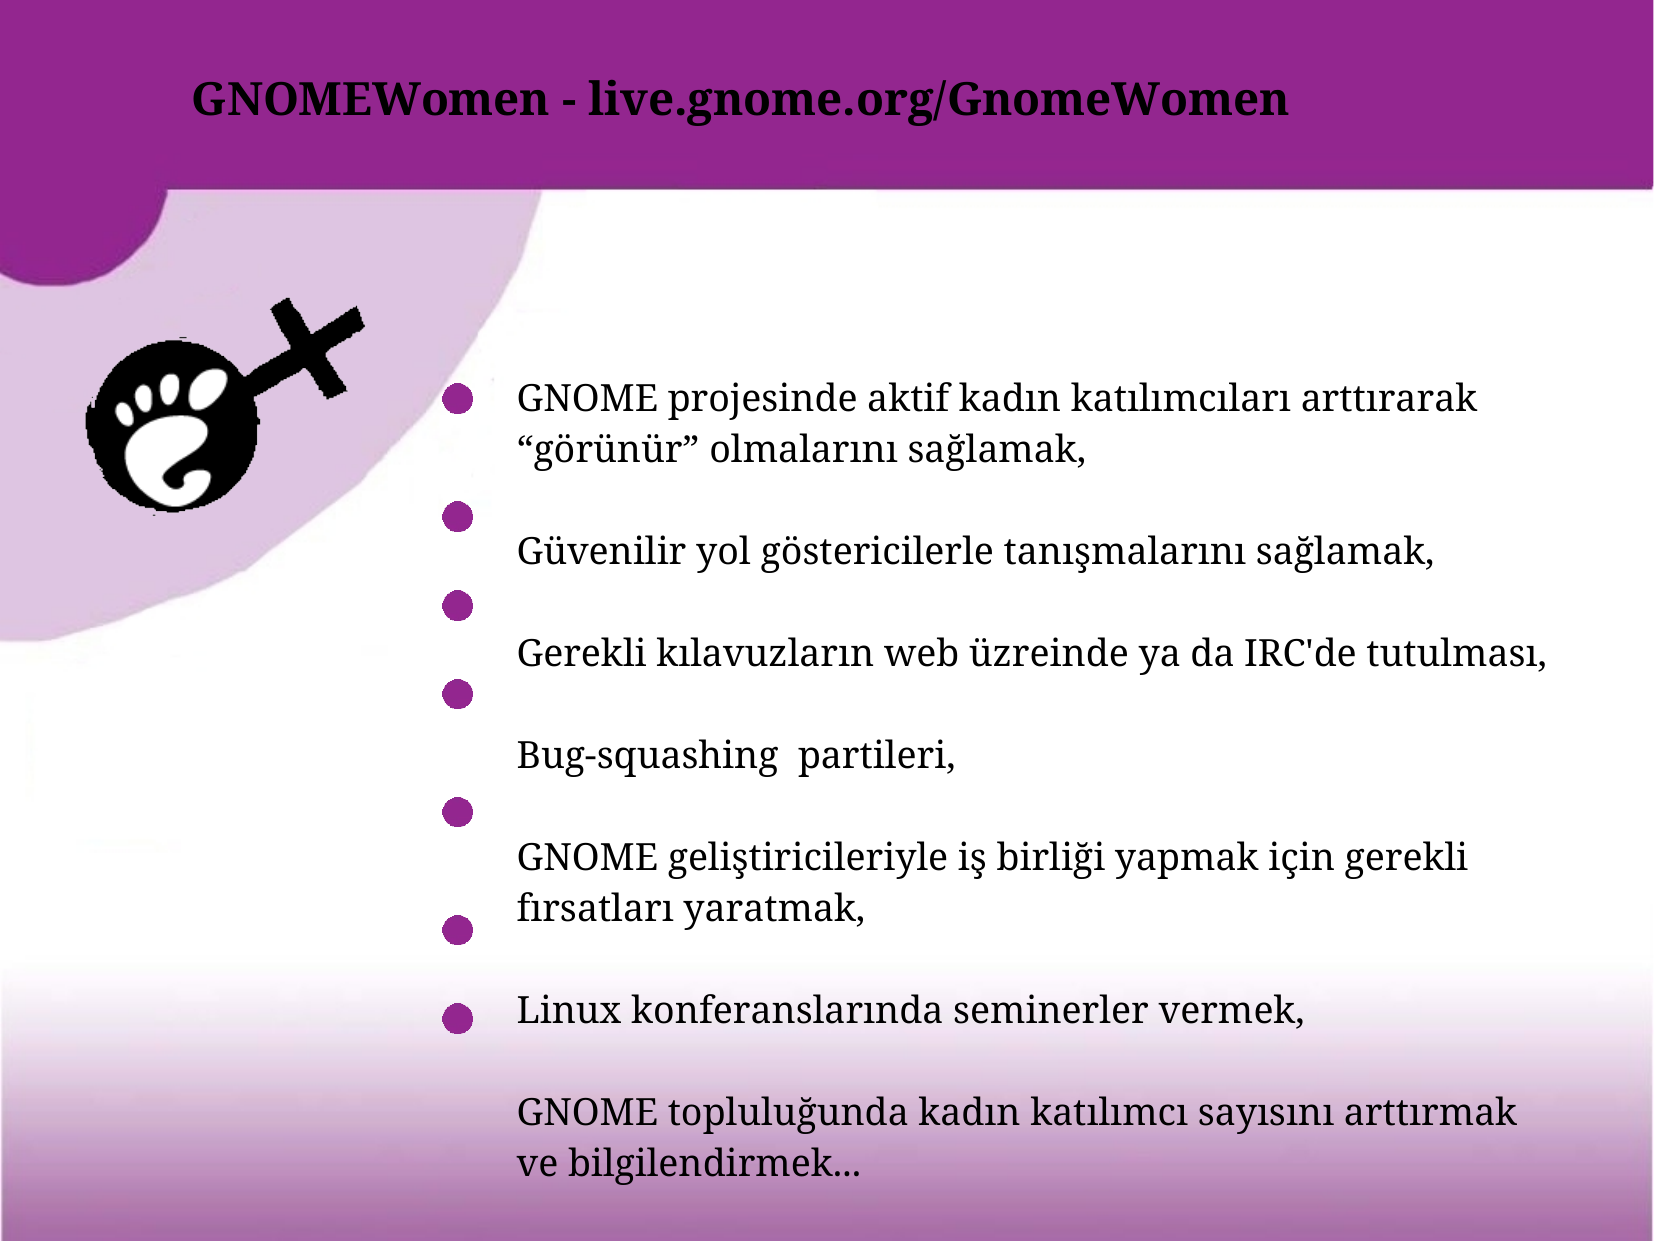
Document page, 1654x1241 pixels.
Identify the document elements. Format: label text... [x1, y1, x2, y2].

text_box GNOME projesinde aktif kadın katılımcıları arttırarak “görünür” olmalarını sağlamak, Güvenilir yol göstericilerle tanışmalarını sağlamak, Gerekli kılavuzların web üzreinde ya da IRC'de tutulması, Bug-squashing partileri, GNOME geliştiricileriyle iş birliği yapmak için gerekli fırsatları yaratmak, Linux konferanslarında seminerler vermek, GNOME topluluğunda kadın katılımcı sayısını arttırmak ve bilgilendirmek... [501, 363, 1565, 1162]
picture [0, 0, 1654, 1241]
text_box GNOMEWomen - live.gnome.org/GnomeWomen [177, 59, 1447, 128]
